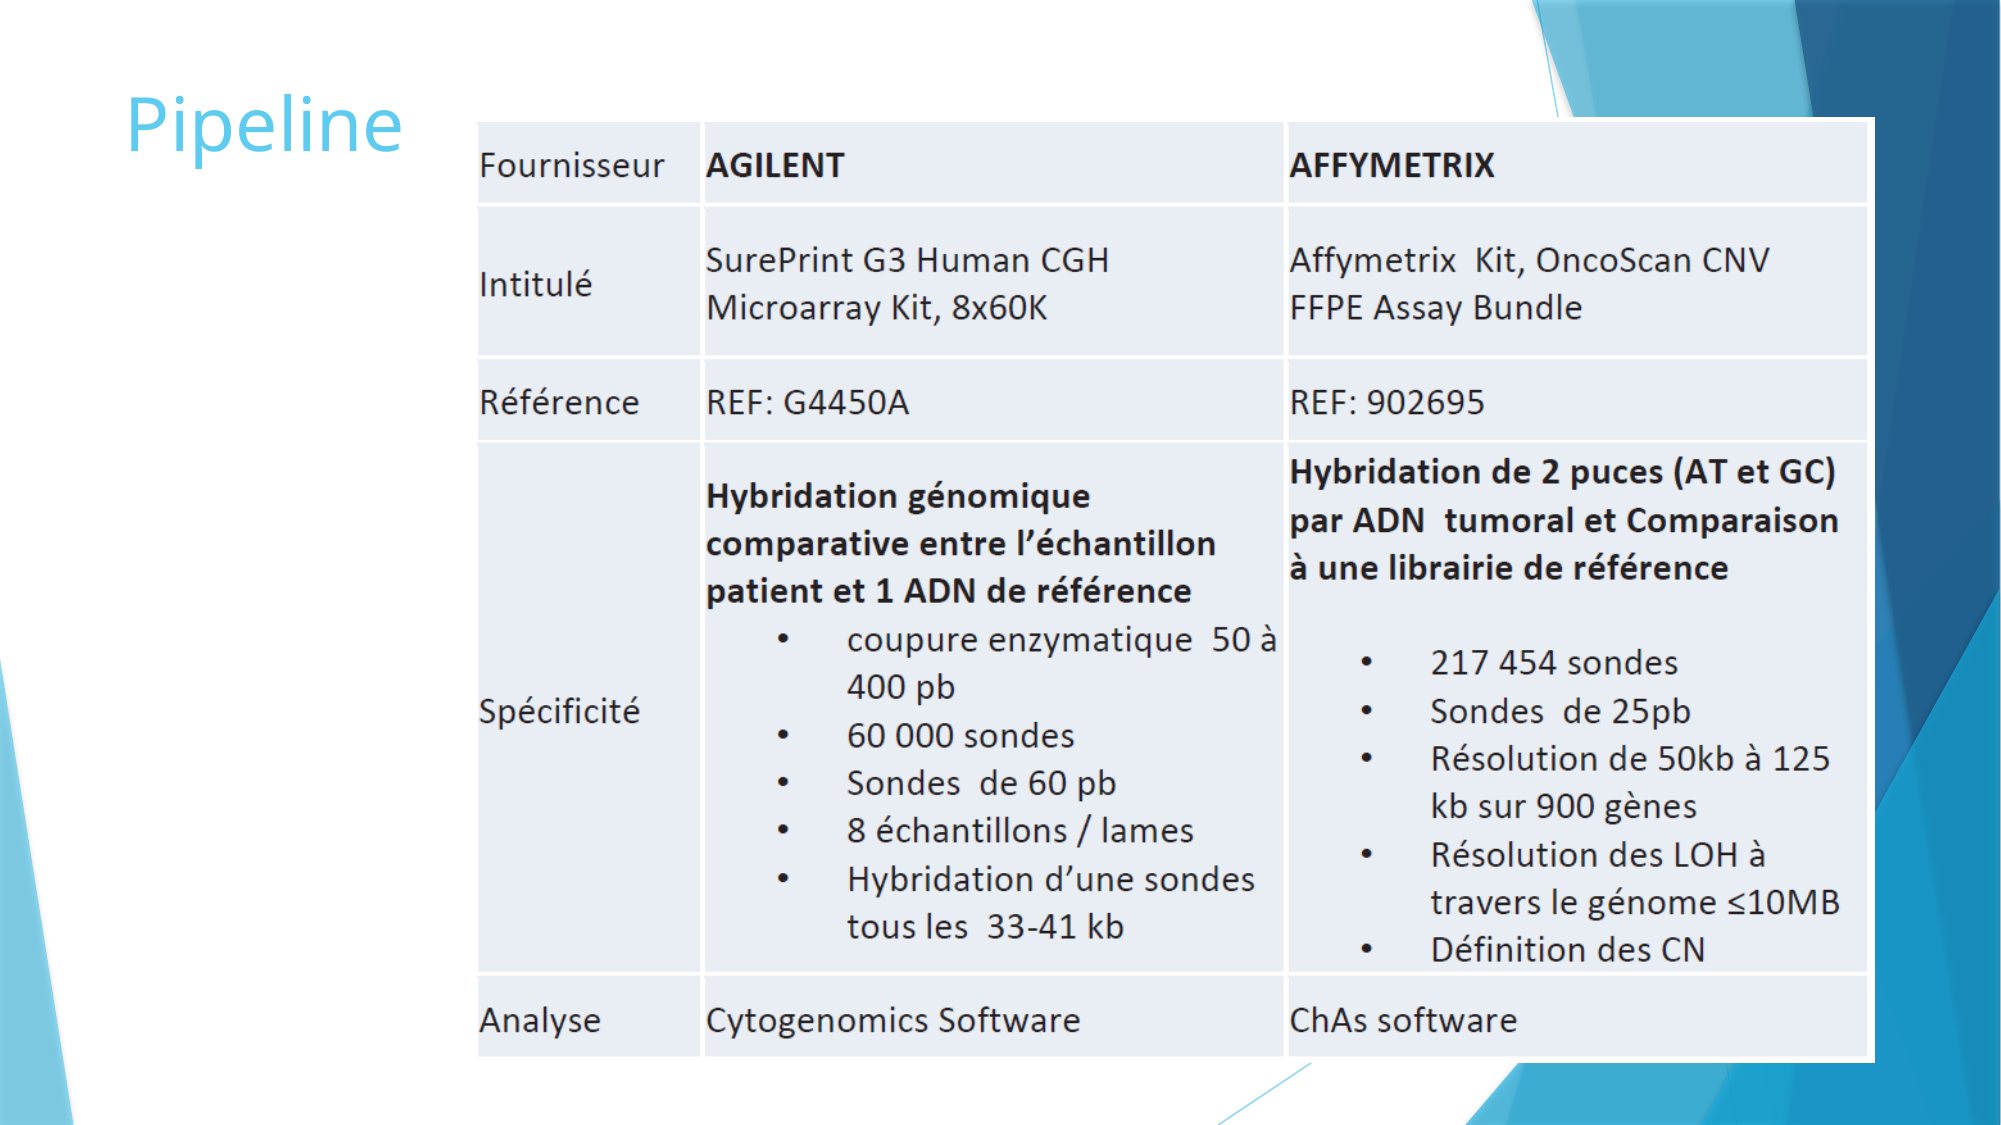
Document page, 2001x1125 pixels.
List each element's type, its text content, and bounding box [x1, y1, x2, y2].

title Pipeline [109, 68, 1521, 286]
picture [472, 117, 1875, 1063]
